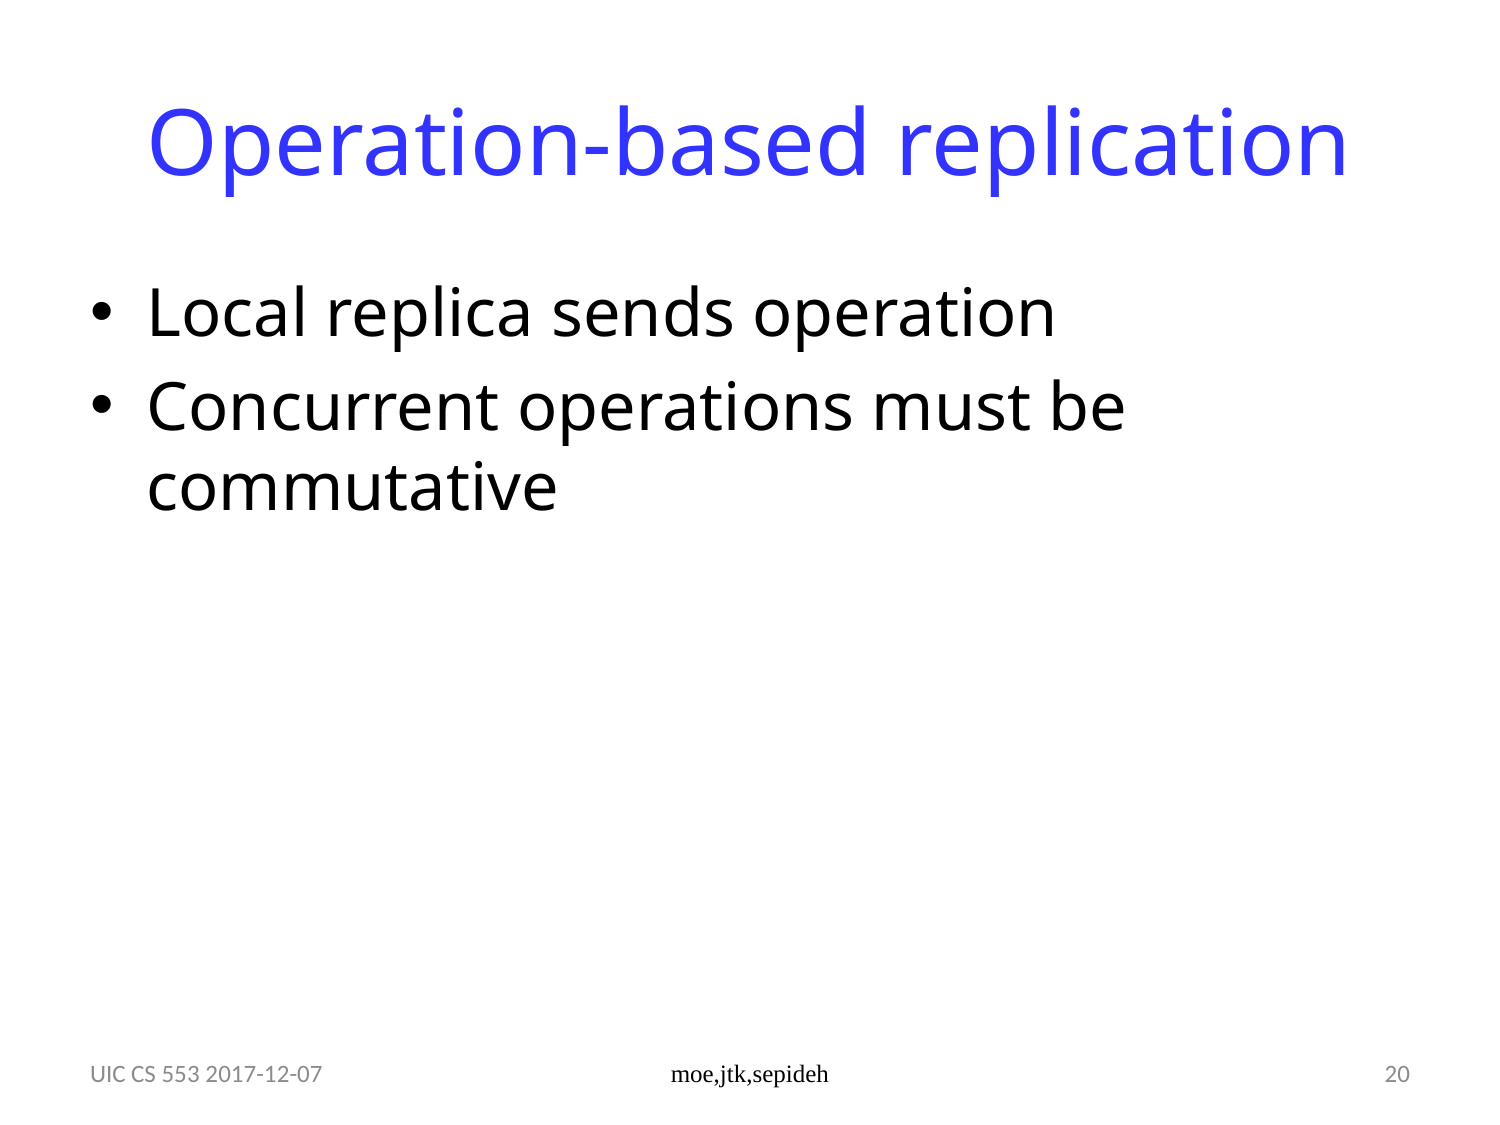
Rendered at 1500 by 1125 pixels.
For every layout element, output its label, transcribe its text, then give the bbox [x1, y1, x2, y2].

list Local replica sends operation Concurrent operations must be commutative [75, 262, 1425, 1005]
title Operation-based replication [75, 45, 1425, 233]
